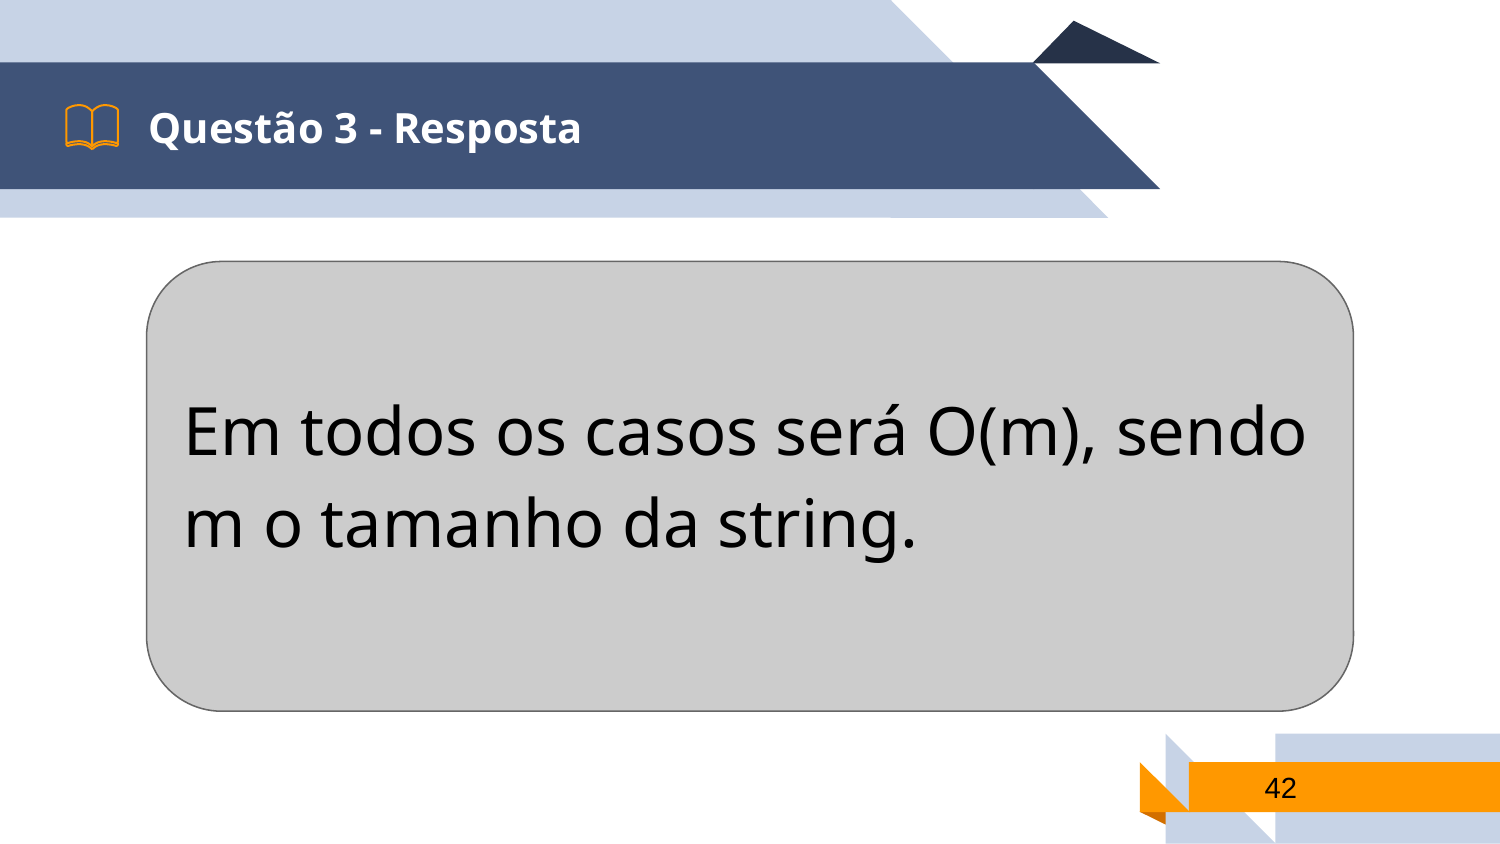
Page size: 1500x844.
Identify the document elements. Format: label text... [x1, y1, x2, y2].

text_box Em todos os casos será O(m), sendo m o tamanho da string. [146, 261, 1354, 712]
slide_number <number> [1249, 760, 1494, 813]
title Questão 3 - Resposta [133, 64, 997, 190]
